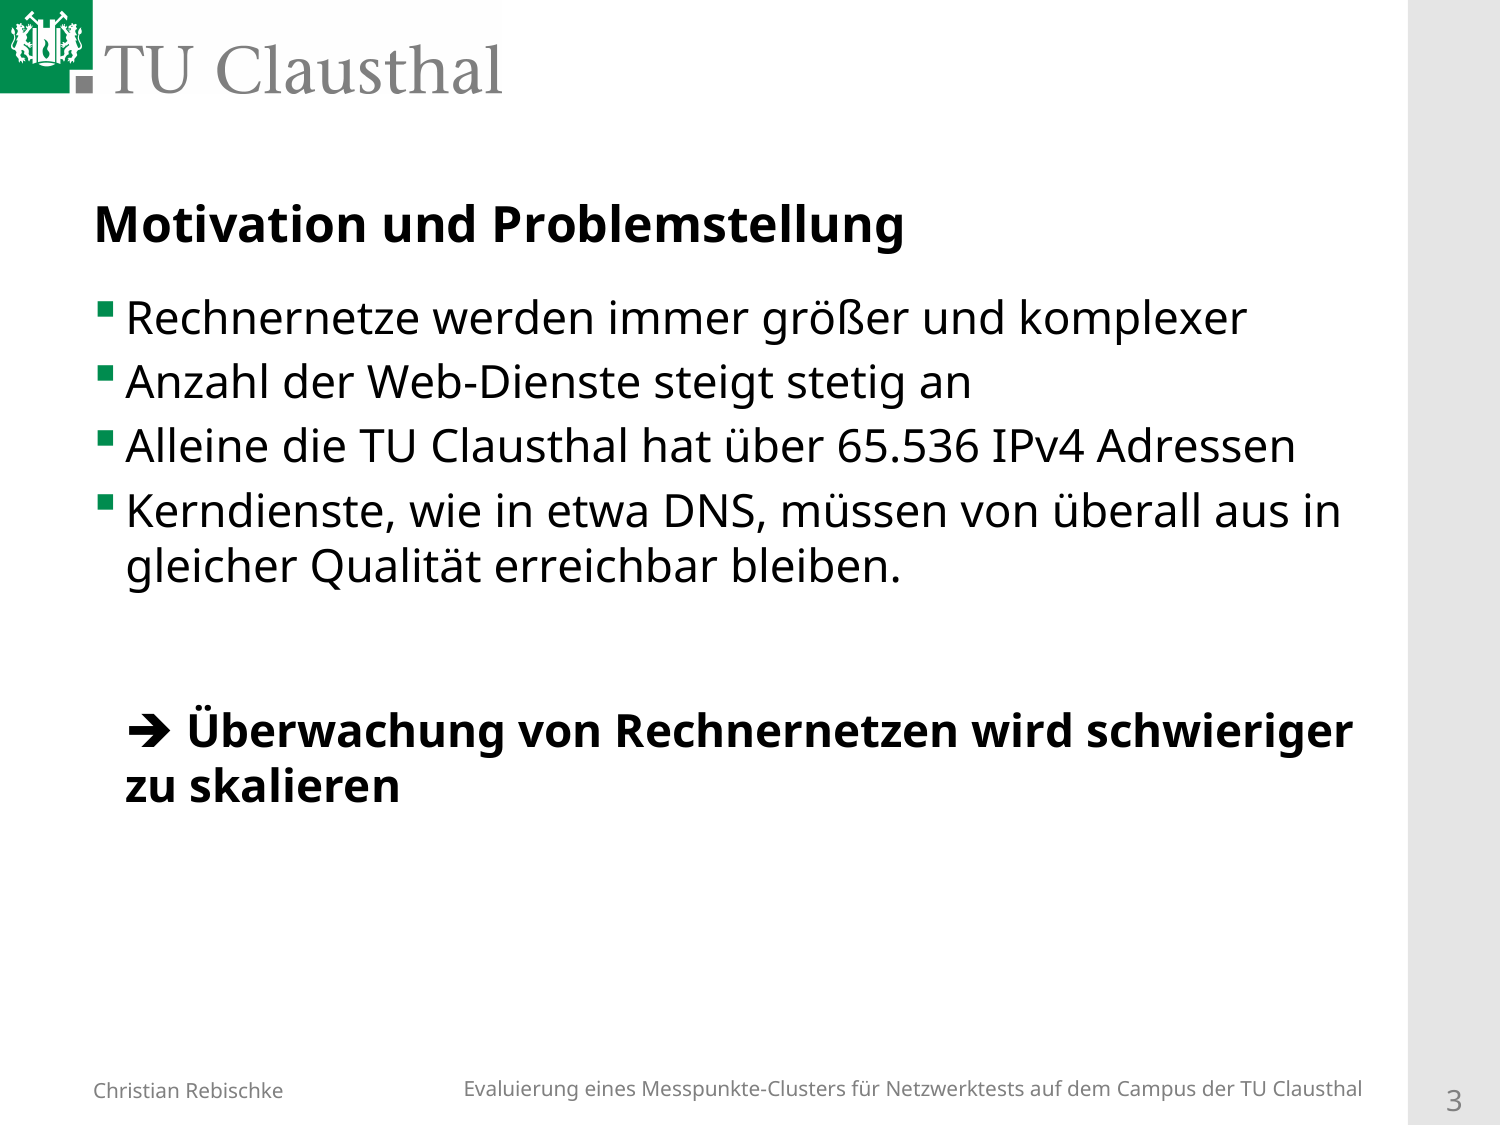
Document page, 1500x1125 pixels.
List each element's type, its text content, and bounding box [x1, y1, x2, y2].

list ➔ Überwachung von Rechnernetzen wird schwieriger zu skalieren [78, 629, 1379, 949]
list Rechnernetze werden immer größer und komplexer Anzahl der Web-Dienste steigt stetig an Alleine die TU Clausthal hat über 65.536 IPv4 Adressen Kerndienste, wie in etwa DNS, müssen von überall aus in gleicher Qualität erreichbar bleiben. [78, 280, 1379, 629]
picture [0, 0, 502, 94]
title Motivation und Problemstellung [79, 184, 1375, 279]
